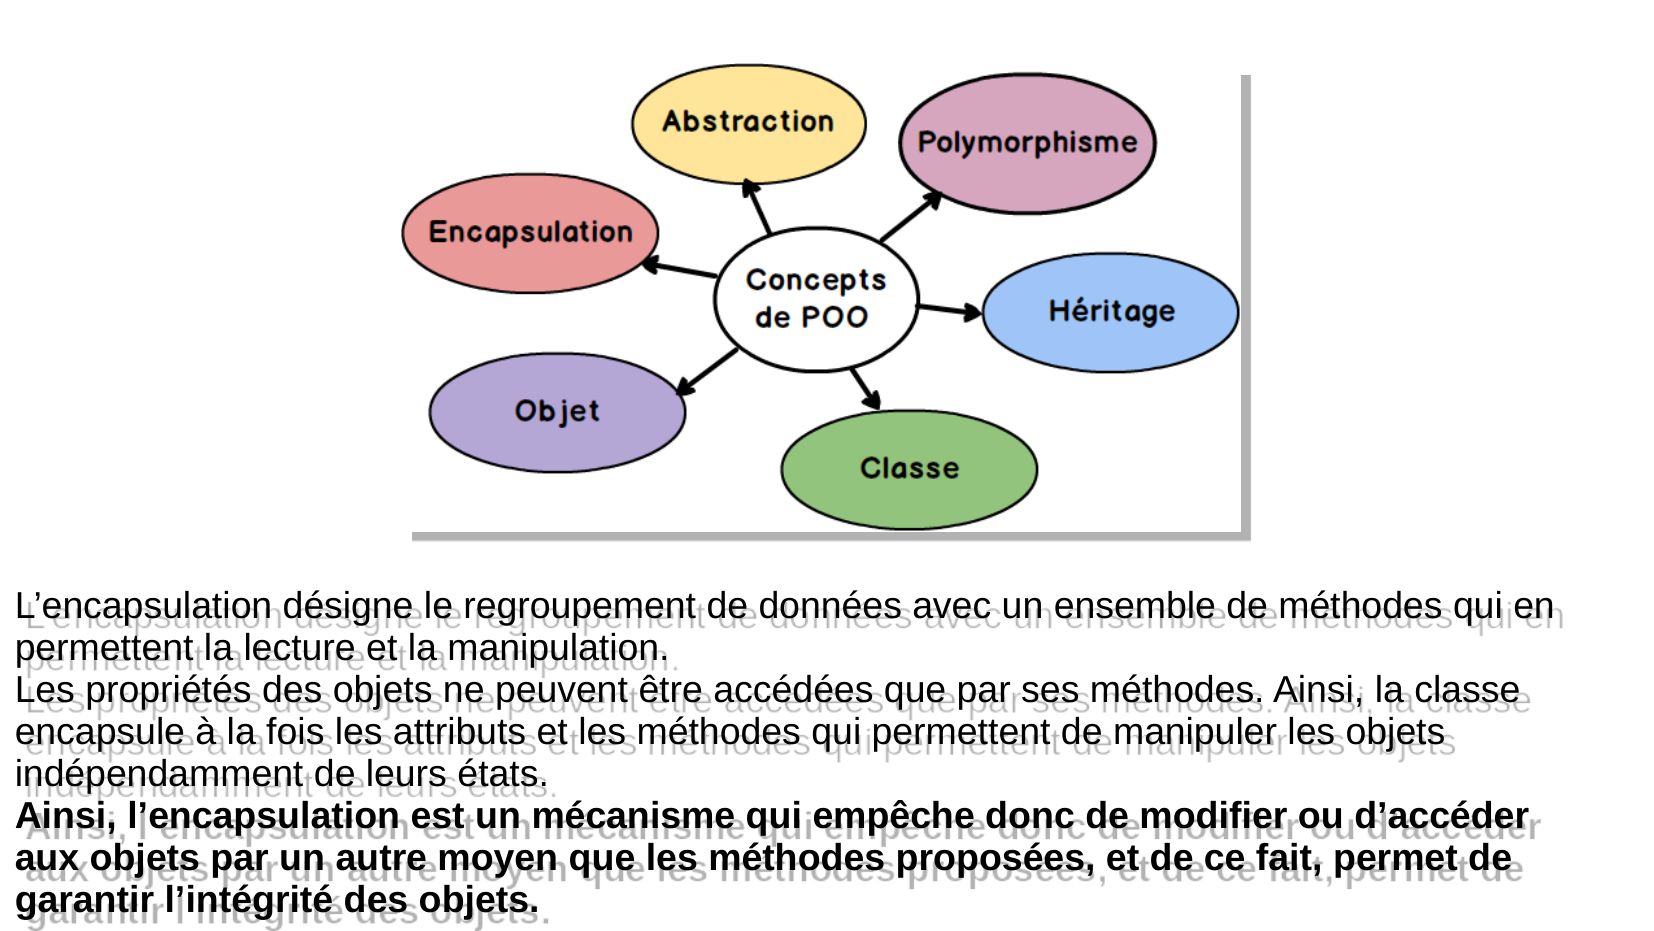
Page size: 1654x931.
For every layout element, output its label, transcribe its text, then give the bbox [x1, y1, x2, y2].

picture [401, 63, 1241, 532]
text_box L’encapsulation désigne le regroupement de données avec un ensemble de méthodes qui en permettent la lecture et la manipulation. Les propriétés des objets ne peuvent être accédées que par ses méthodes. Ainsi, la classe encapsule à la fois les attributs et les méthodes qui permettent de manipuler les objets indépendamment de leurs états. Ainsi, l’encapsulation est un mécanisme qui empêche donc de modifier ou d’accéder aux objets par un autre moyen que les méthodes proposées, et de ce fait, permet de garantir l’intégrité des objets. [0, 577, 1595, 931]
